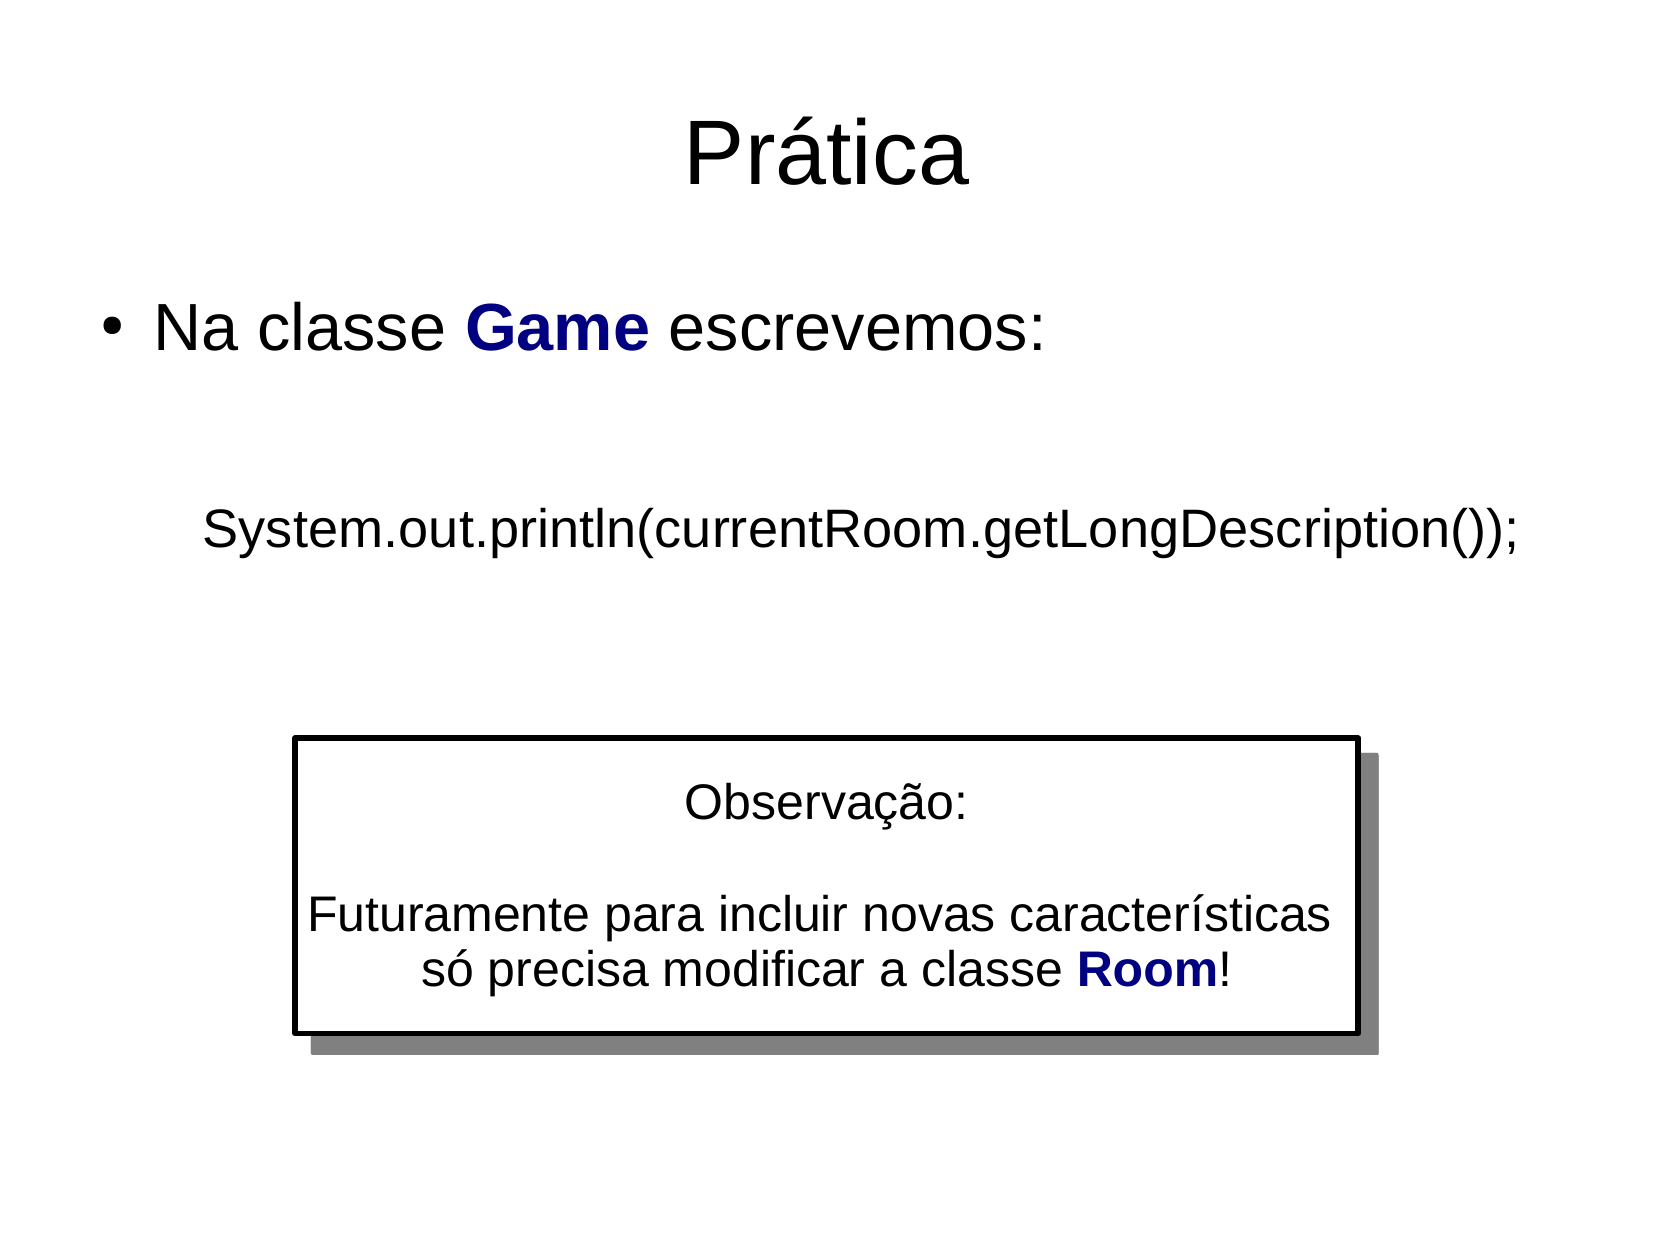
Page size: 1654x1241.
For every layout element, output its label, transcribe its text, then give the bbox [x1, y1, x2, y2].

text_box Observação: Futuramente para incluir novas características só precisa modificar a classe Room! [295, 738, 1359, 1034]
list Na classe Game escrevemos: System.out.println(currentRoom.getLongDescription()); [82, 290, 1571, 1109]
title Prática [82, 49, 1571, 257]
